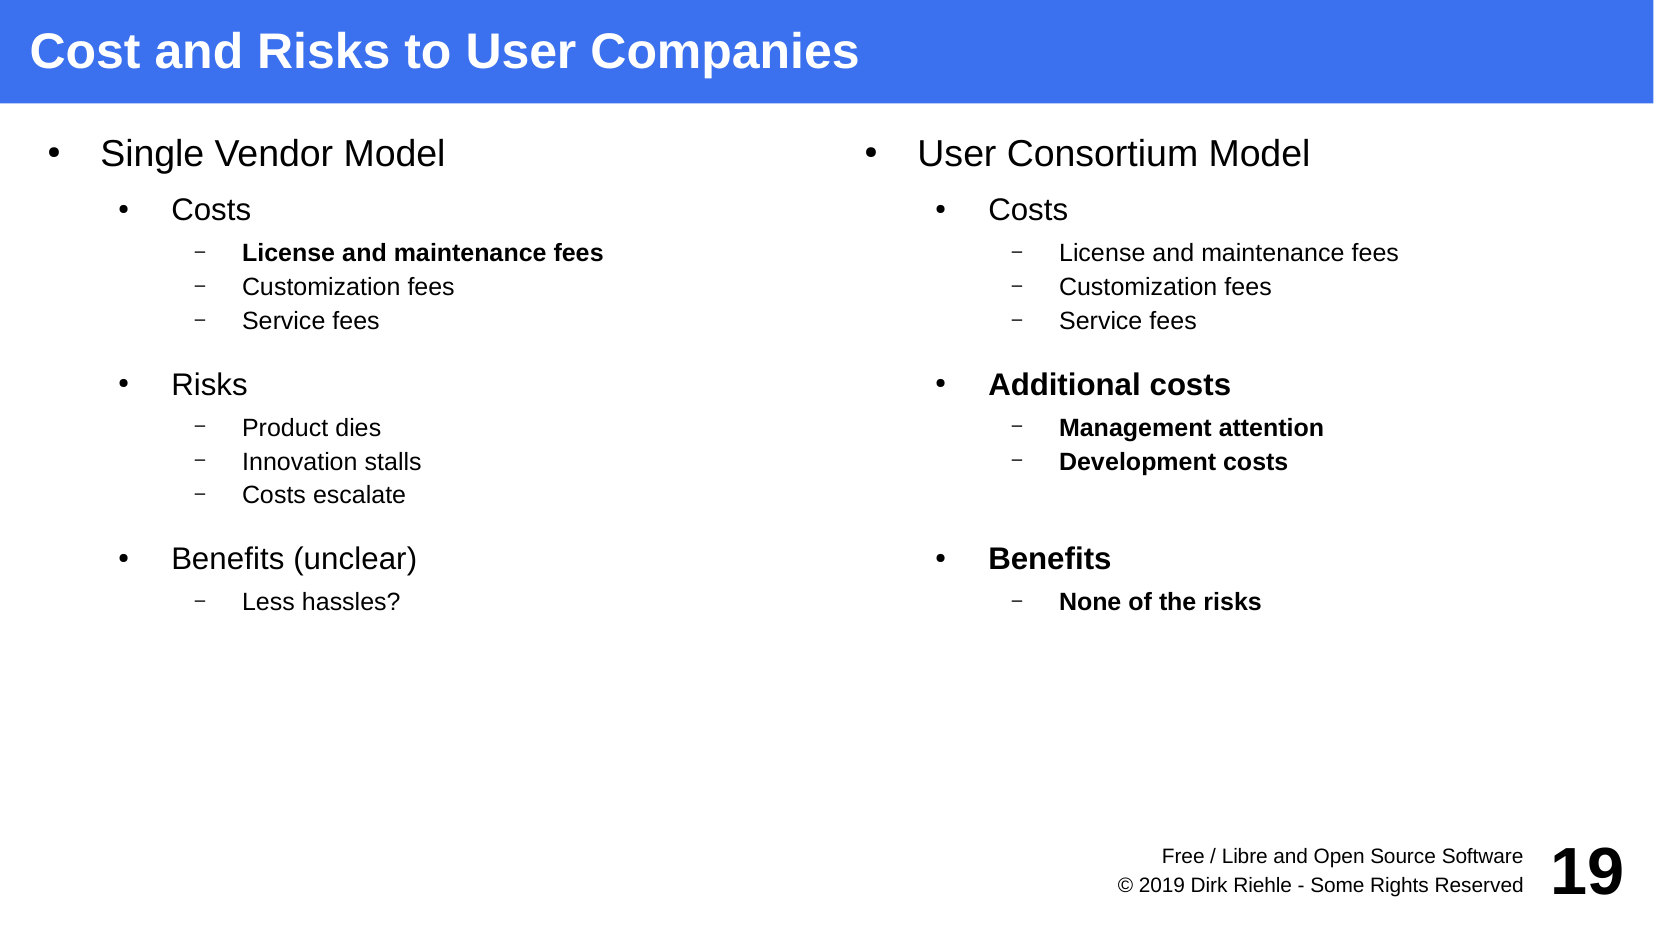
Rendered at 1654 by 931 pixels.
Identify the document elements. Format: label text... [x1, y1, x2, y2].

list User Consortium Model Costs License and maintenance fees Customization fees Service fees Additional costs Management attention Development costs Benefits None of the risks [846, 132, 1625, 813]
list Single Vendor Model Costs License and maintenance fees Customization fees Service fees Risks Product dies Innovation stalls Costs escalate Benefits (unclear) Less hassles? [29, 132, 808, 813]
title Cost and Risks to User Companies [0, 0, 1654, 104]
